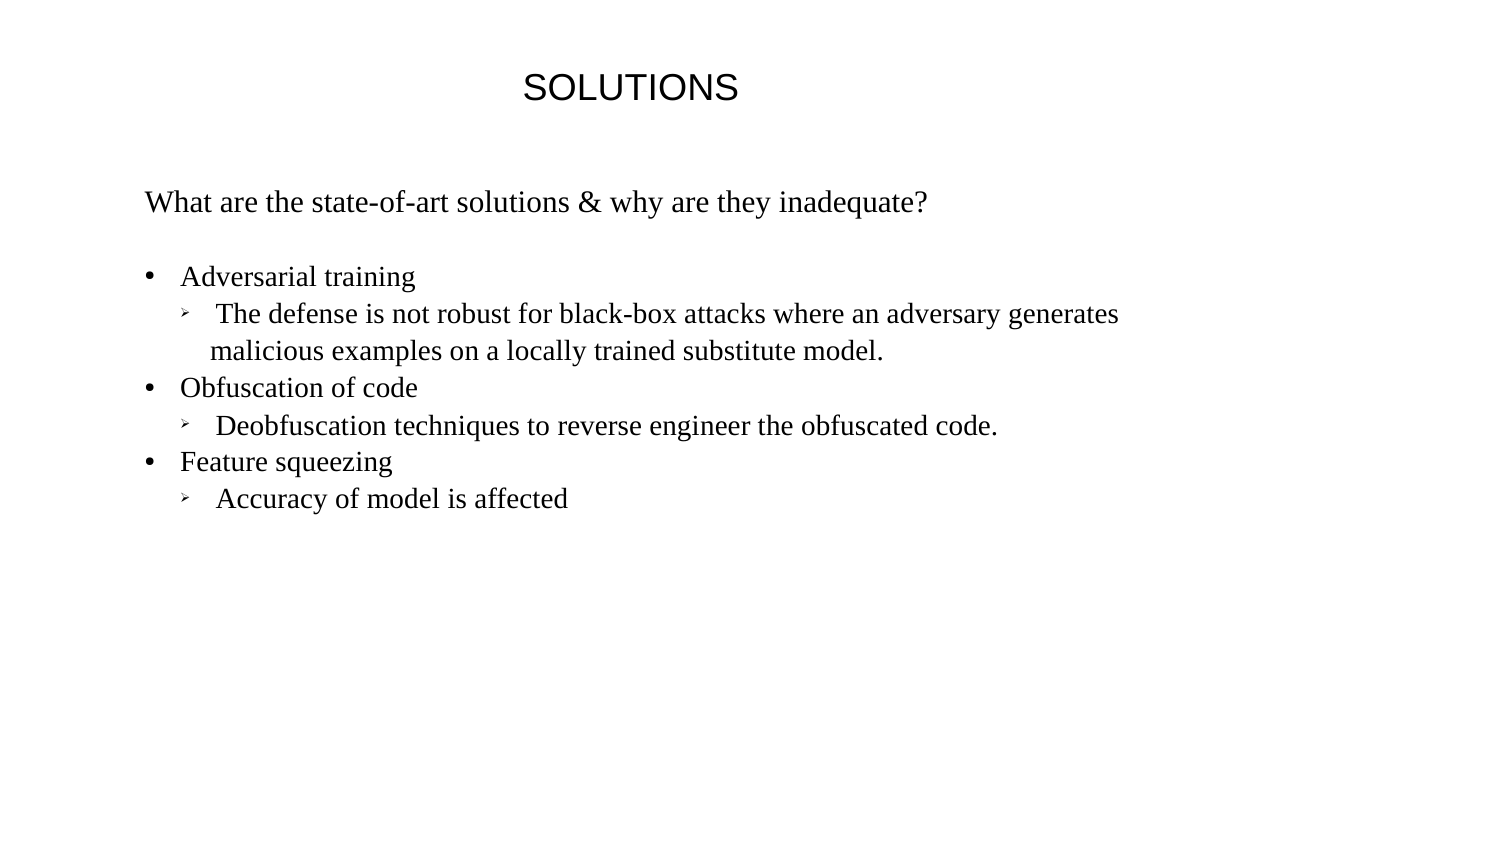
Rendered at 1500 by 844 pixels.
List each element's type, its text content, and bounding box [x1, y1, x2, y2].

text_box SOLUTIONS [507, 59, 1075, 119]
text_box What are the state-of-art solutions & why are they inadequate? Adversarial training The defense is not robust for black-box attacks where an adversary generates malicious examples on a locally trained substitute model. Obfuscation of code Deobfuscation techniques to reverse engineer the obfuscated code. Feature squeezing Accuracy of model is affected [129, 177, 1252, 528]
